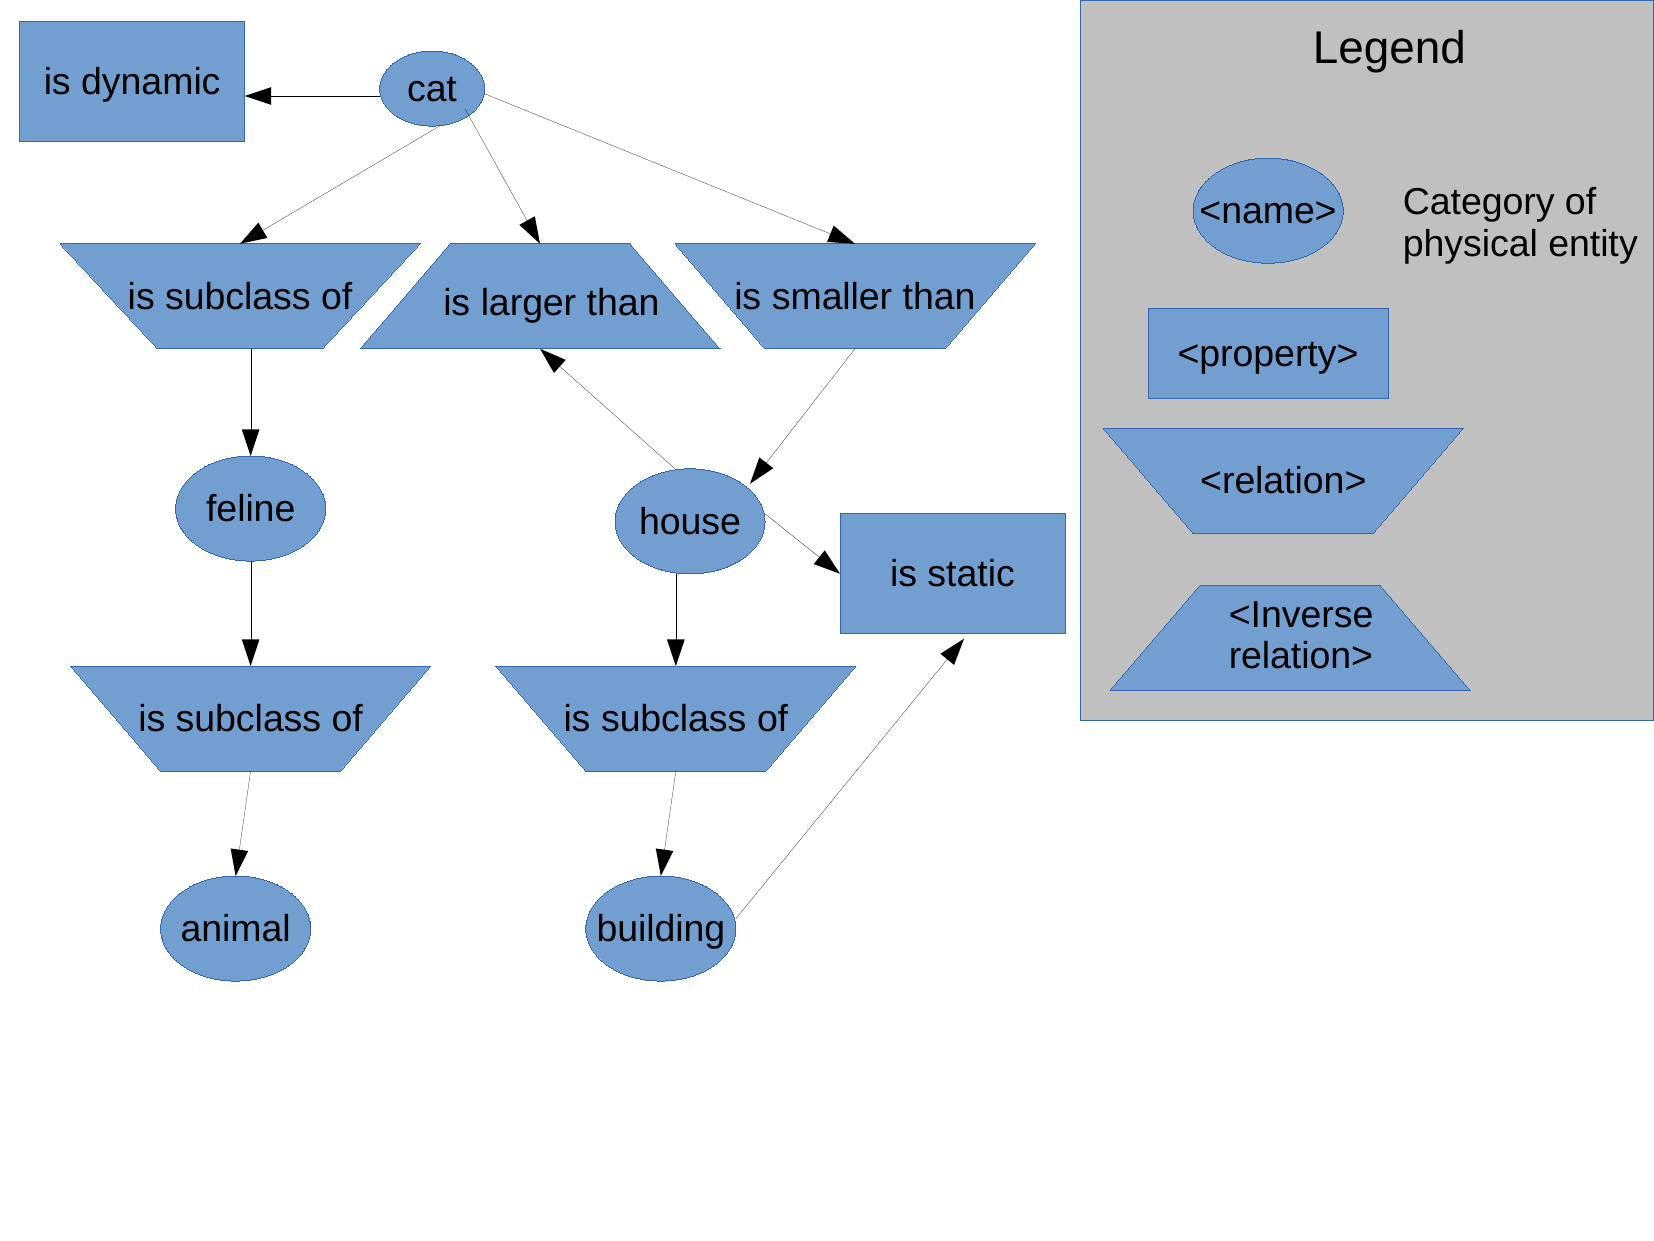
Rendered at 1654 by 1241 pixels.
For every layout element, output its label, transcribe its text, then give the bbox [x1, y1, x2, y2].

text_box <property> [1148, 308, 1389, 399]
text_box <name> [1193, 158, 1344, 264]
text_box cat [379, 51, 485, 127]
text_box is dynamic [19, 21, 245, 142]
text_box is subclass of [495, 666, 856, 772]
text_box [360, 243, 721, 349]
text_box Legend [1298, 15, 1481, 106]
text_box is larger than [428, 273, 676, 331]
text_box feline [175, 456, 326, 562]
text_box is smaller than [675, 243, 1036, 349]
text_box <Inverse relation> [1214, 585, 1399, 685]
text_box [1080, 0, 1654, 721]
text_box is subclass of [60, 243, 421, 349]
text_box is subclass of [70, 666, 431, 772]
text_box house [615, 468, 766, 574]
text_box is static [840, 513, 1066, 634]
text_box animal [160, 876, 311, 982]
text_box Category of physical entity [1388, 173, 1654, 272]
text_box building [585, 876, 736, 982]
text_box <relation> [1103, 428, 1464, 534]
